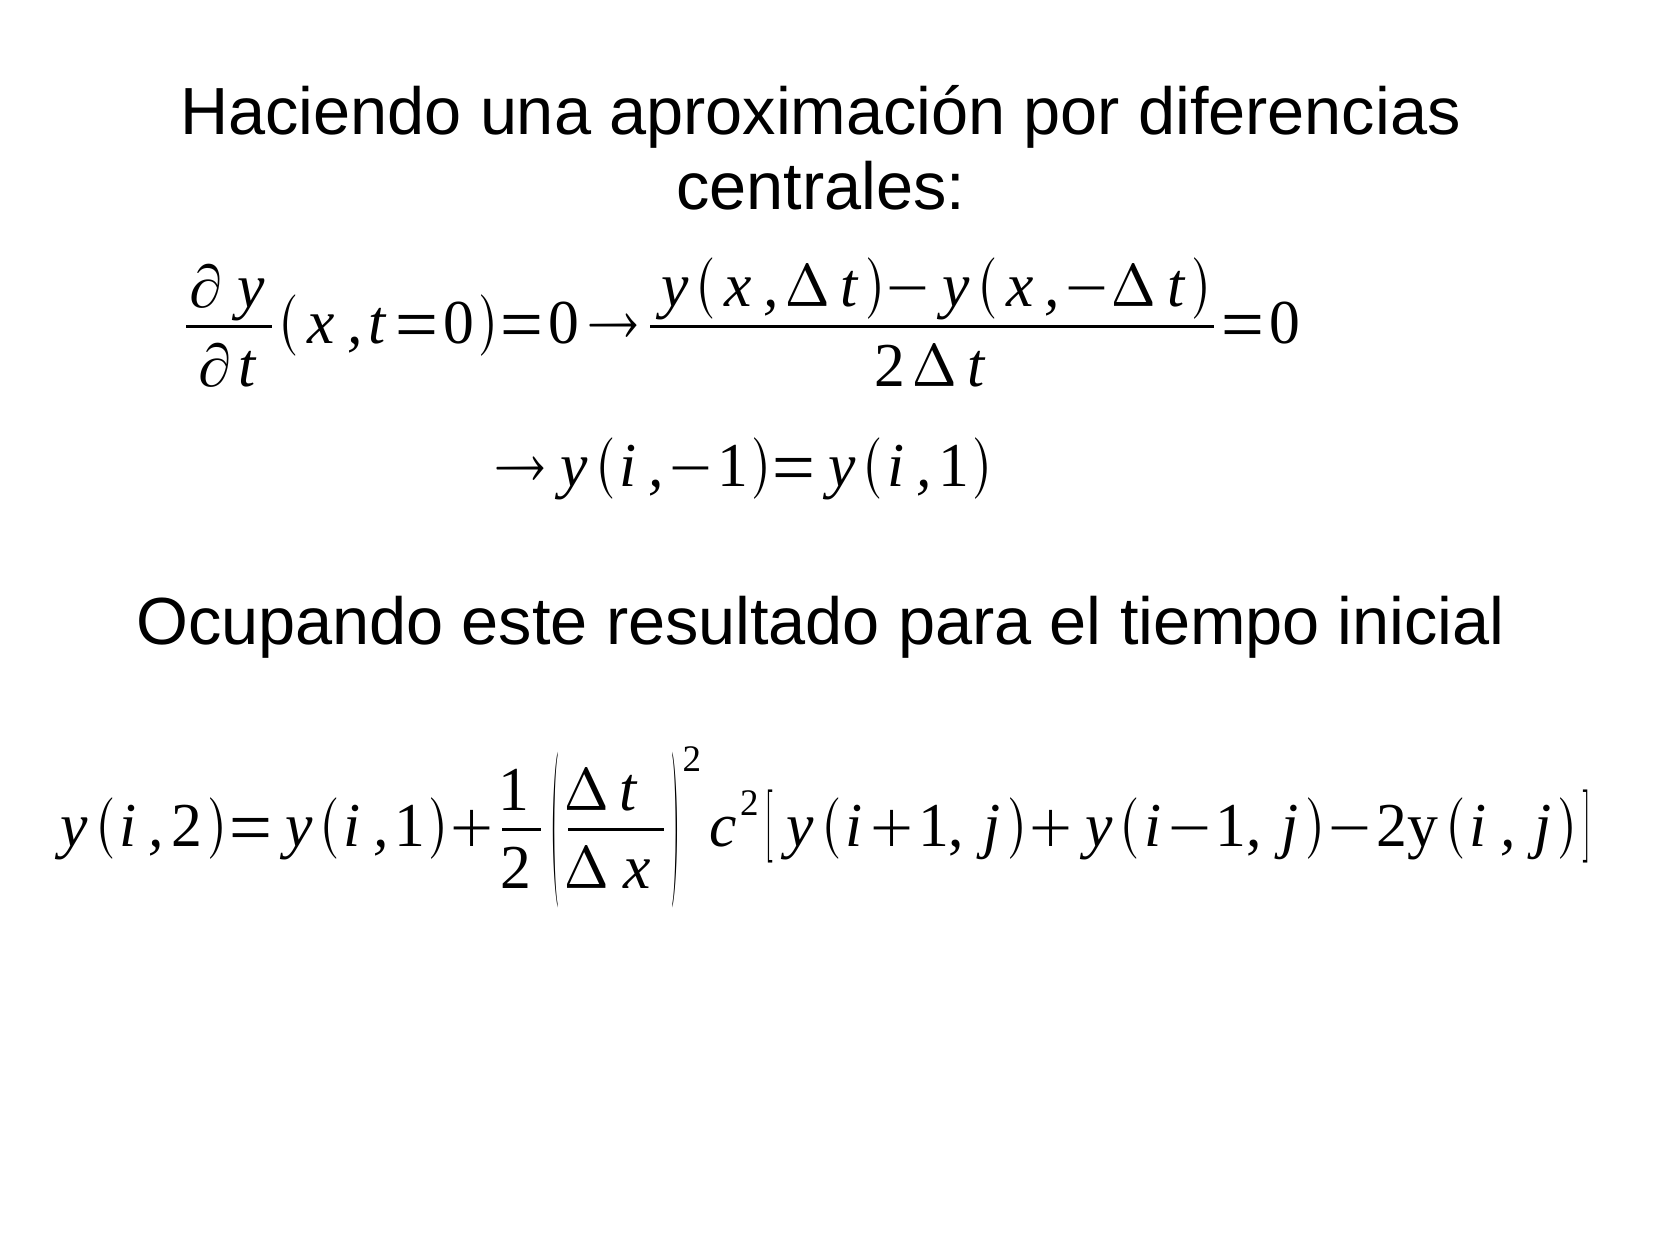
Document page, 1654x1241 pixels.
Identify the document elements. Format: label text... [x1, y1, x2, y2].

chart [177, 249, 1306, 502]
text_box Ocupando este resultado para el tiempo inicial [76, 533, 1565, 709]
chart [46, 738, 1595, 911]
subtitle Haciendo una aproximación por diferencias centrales: [76, 61, 1565, 237]
